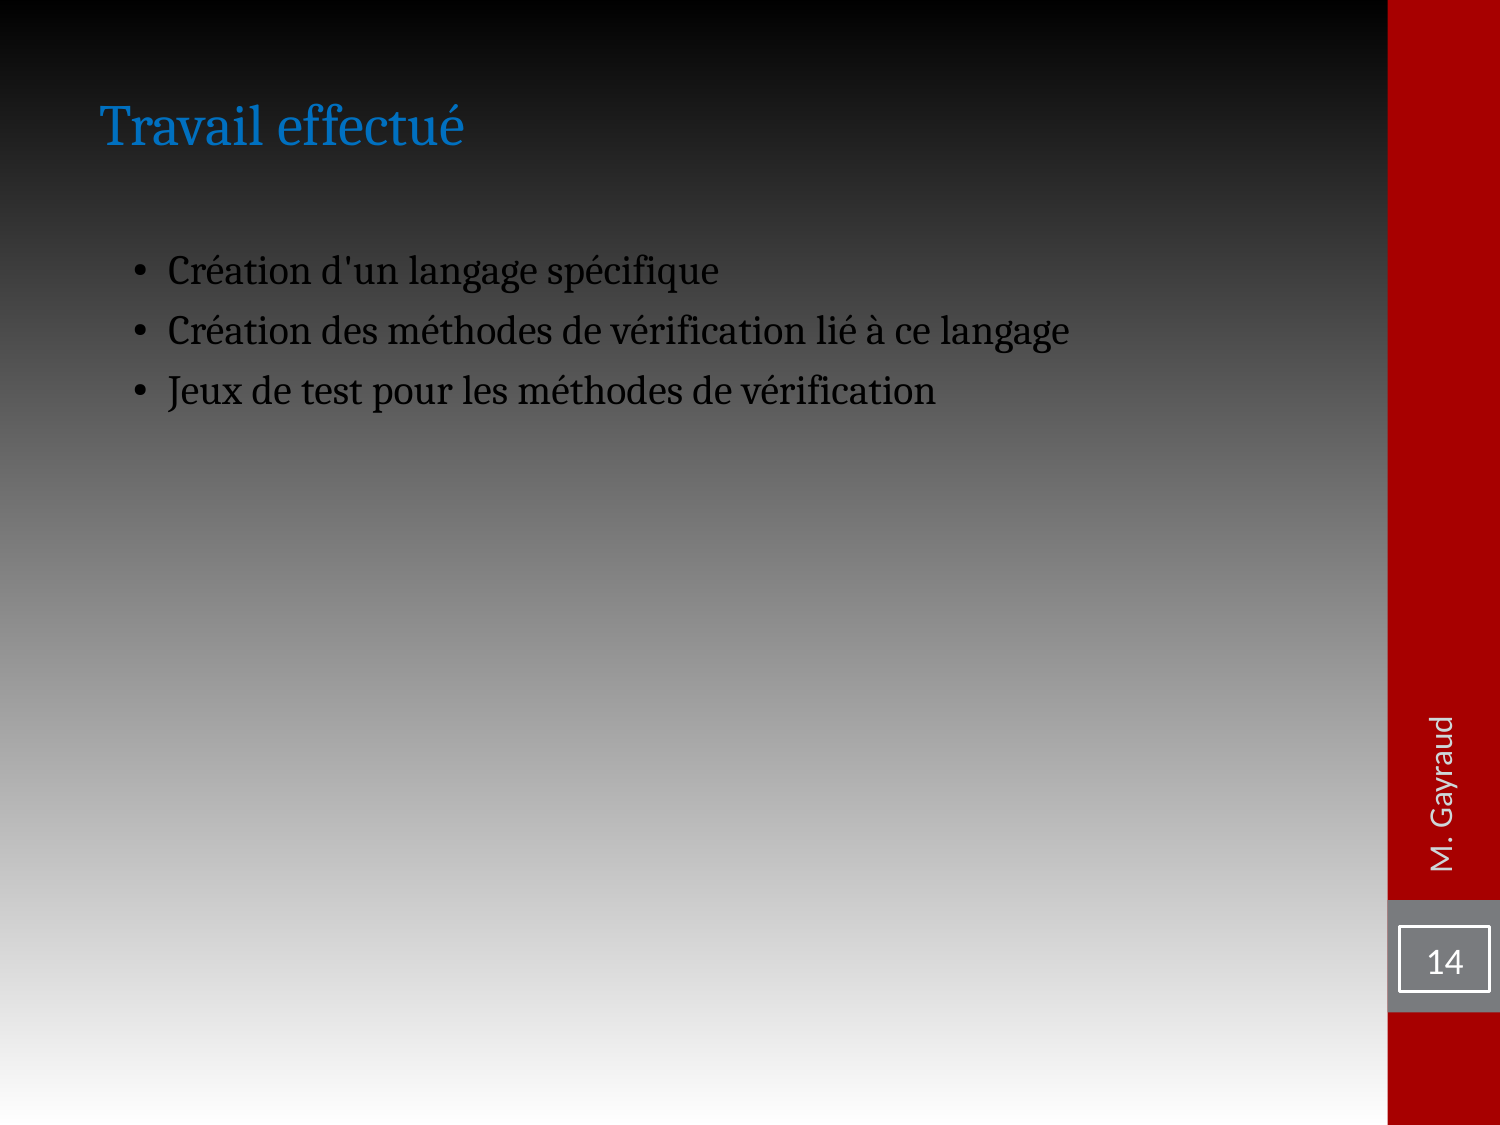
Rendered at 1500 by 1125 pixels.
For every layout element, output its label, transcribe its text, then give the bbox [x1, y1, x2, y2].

title Travail effectué [68, 39, 1319, 192]
slide_number <numéro> [1399, 926, 1490, 992]
text_box Création d'un langage spécifique Création des méthodes de vérification lié à ce langage Jeux de test pour les méthodes de vérification [118, 239, 1252, 669]
footer M. Gayraud [1408, 500, 1469, 889]
